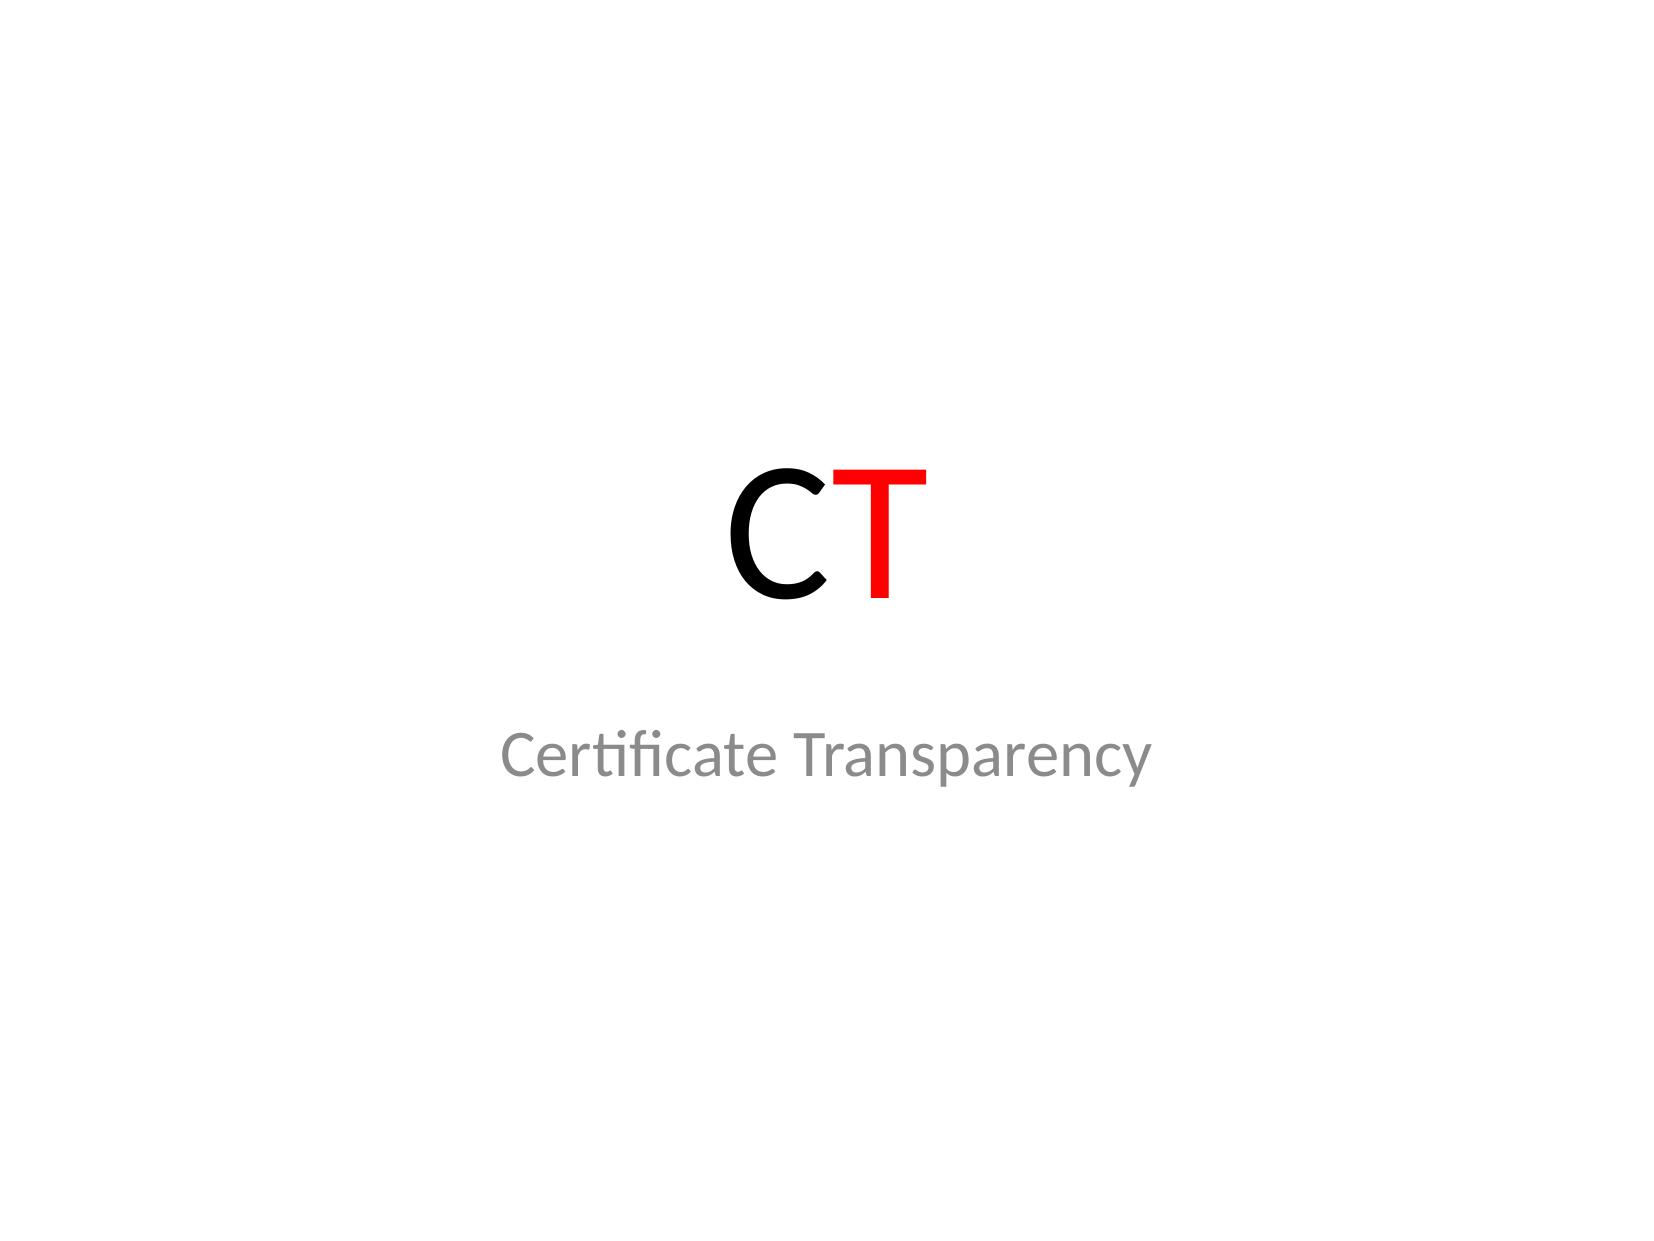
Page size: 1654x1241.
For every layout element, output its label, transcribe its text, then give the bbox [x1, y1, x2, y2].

title CT [124, 385, 1530, 651]
subtitle Certificate Transparency [248, 702, 1406, 1020]
